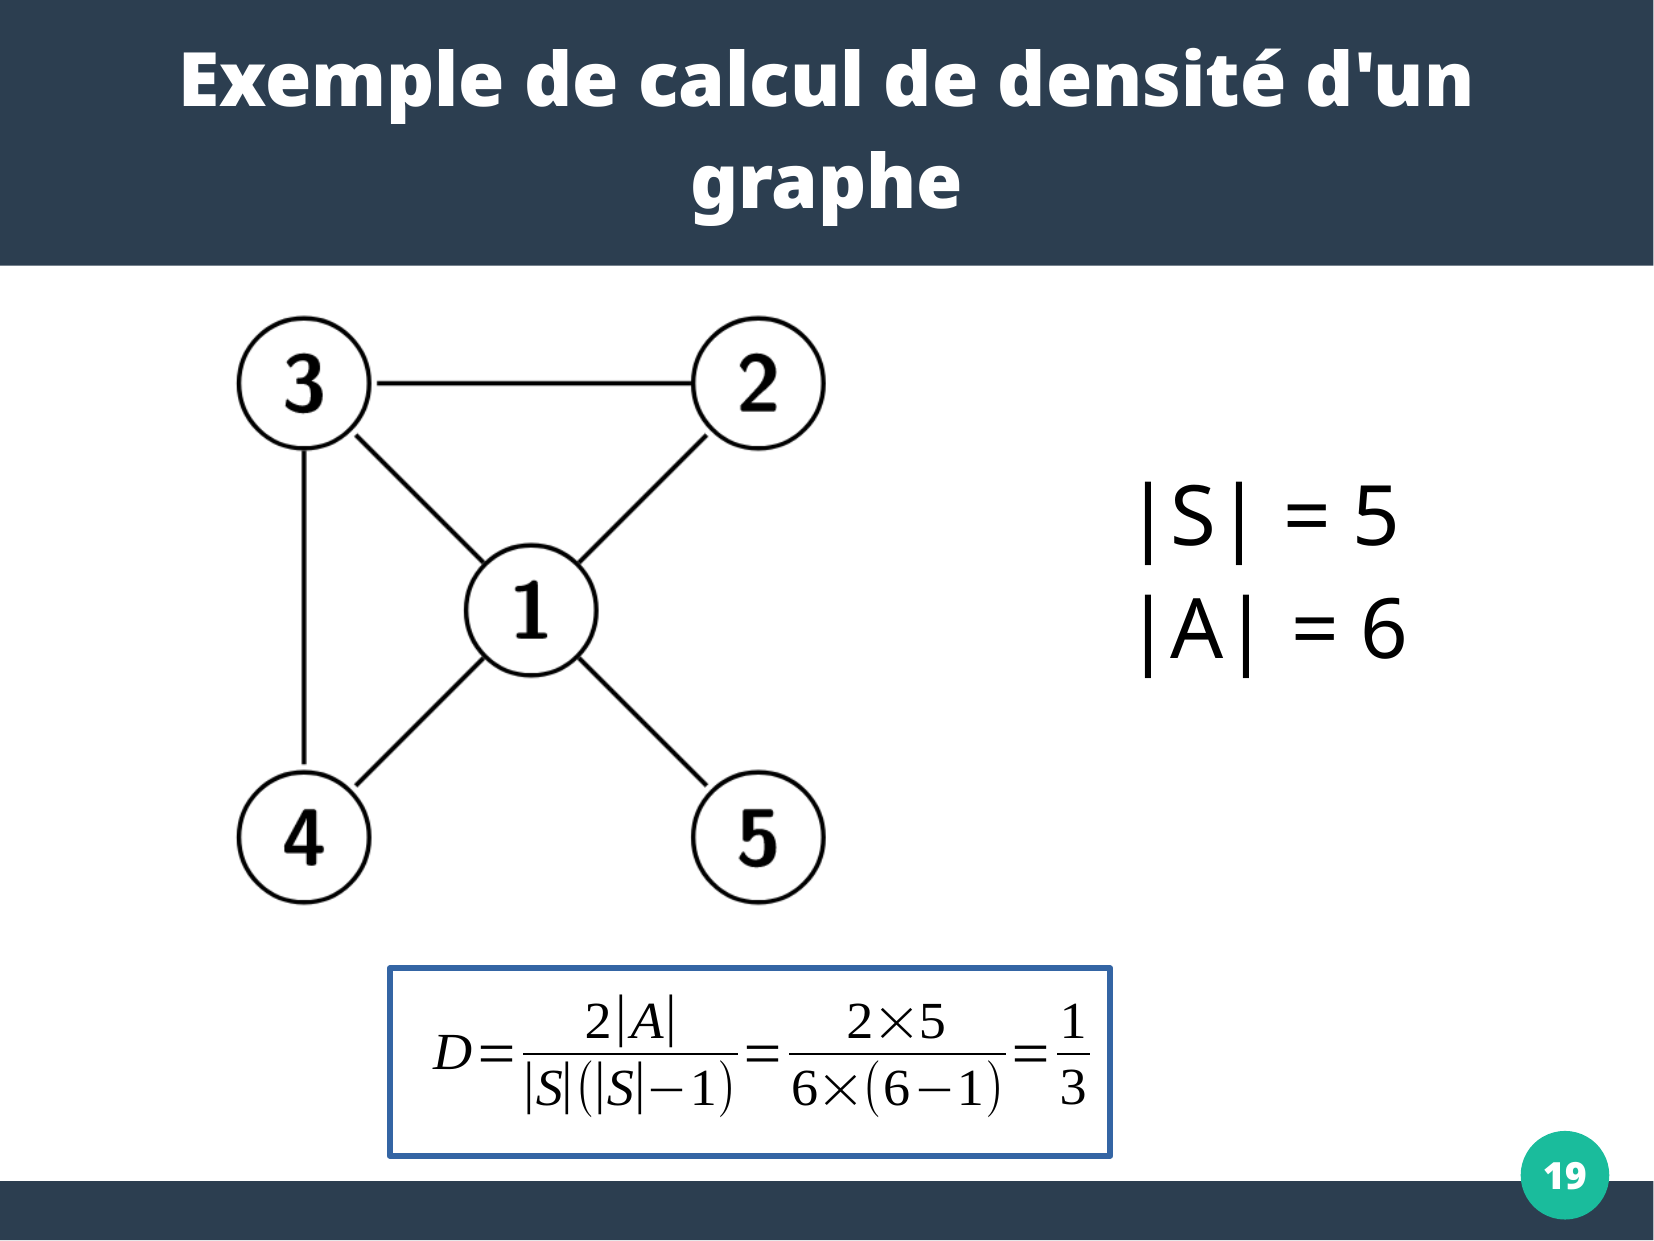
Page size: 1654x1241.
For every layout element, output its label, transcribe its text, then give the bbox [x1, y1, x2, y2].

chart [424, 992, 1099, 1121]
text_box |S| = 5 |A| = 6 [1110, 448, 1654, 674]
title Exemple de calcul de densité d'un graphe [59, 49, 1595, 207]
picture [200, 301, 851, 916]
